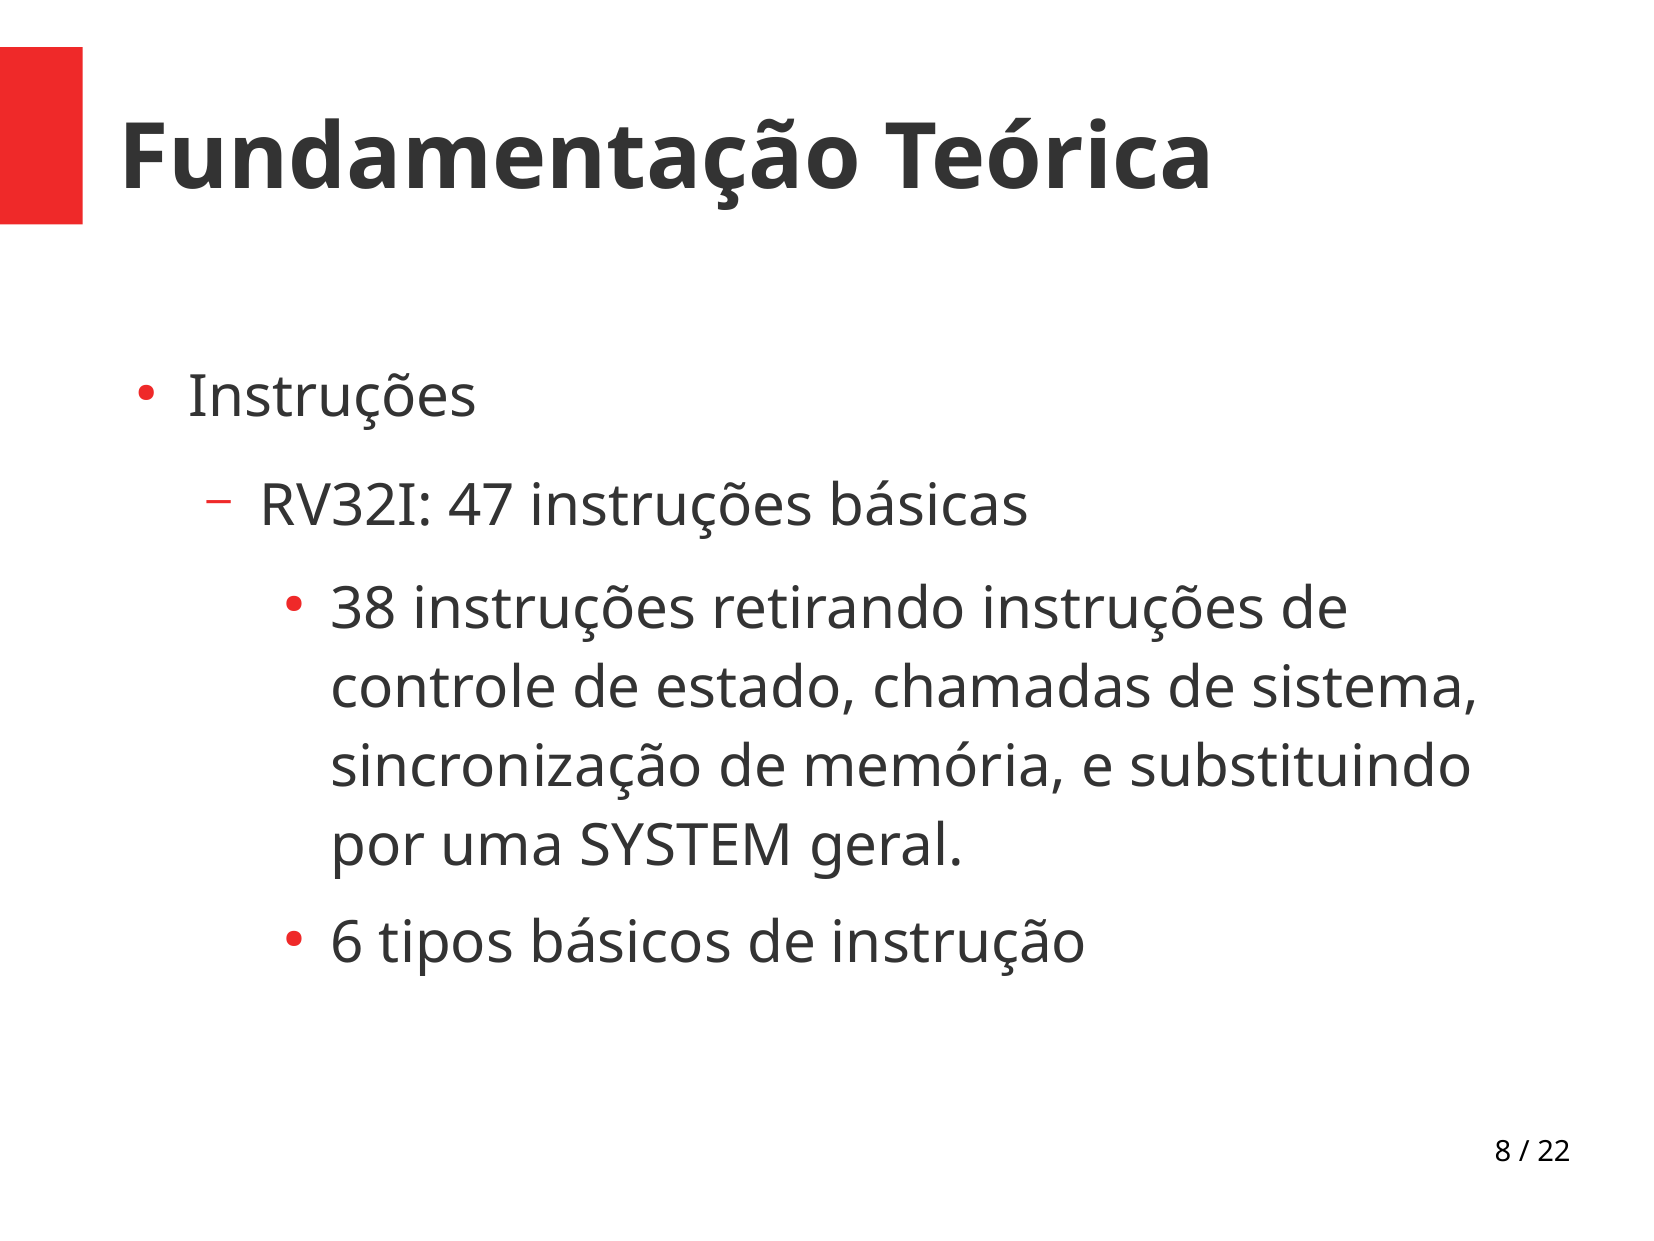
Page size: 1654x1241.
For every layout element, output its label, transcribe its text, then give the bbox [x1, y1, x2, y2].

title Fundamentação Teórica [118, 49, 1571, 257]
list Instruções RV32I: 47 instruções básicas 38 instruções retirando instruções de controle de estado, chamadas de sistema, sincronização de memória, e substituindo por uma SYSTEM geral. 6 tipos básicos de instrução [118, 354, 1536, 1074]
